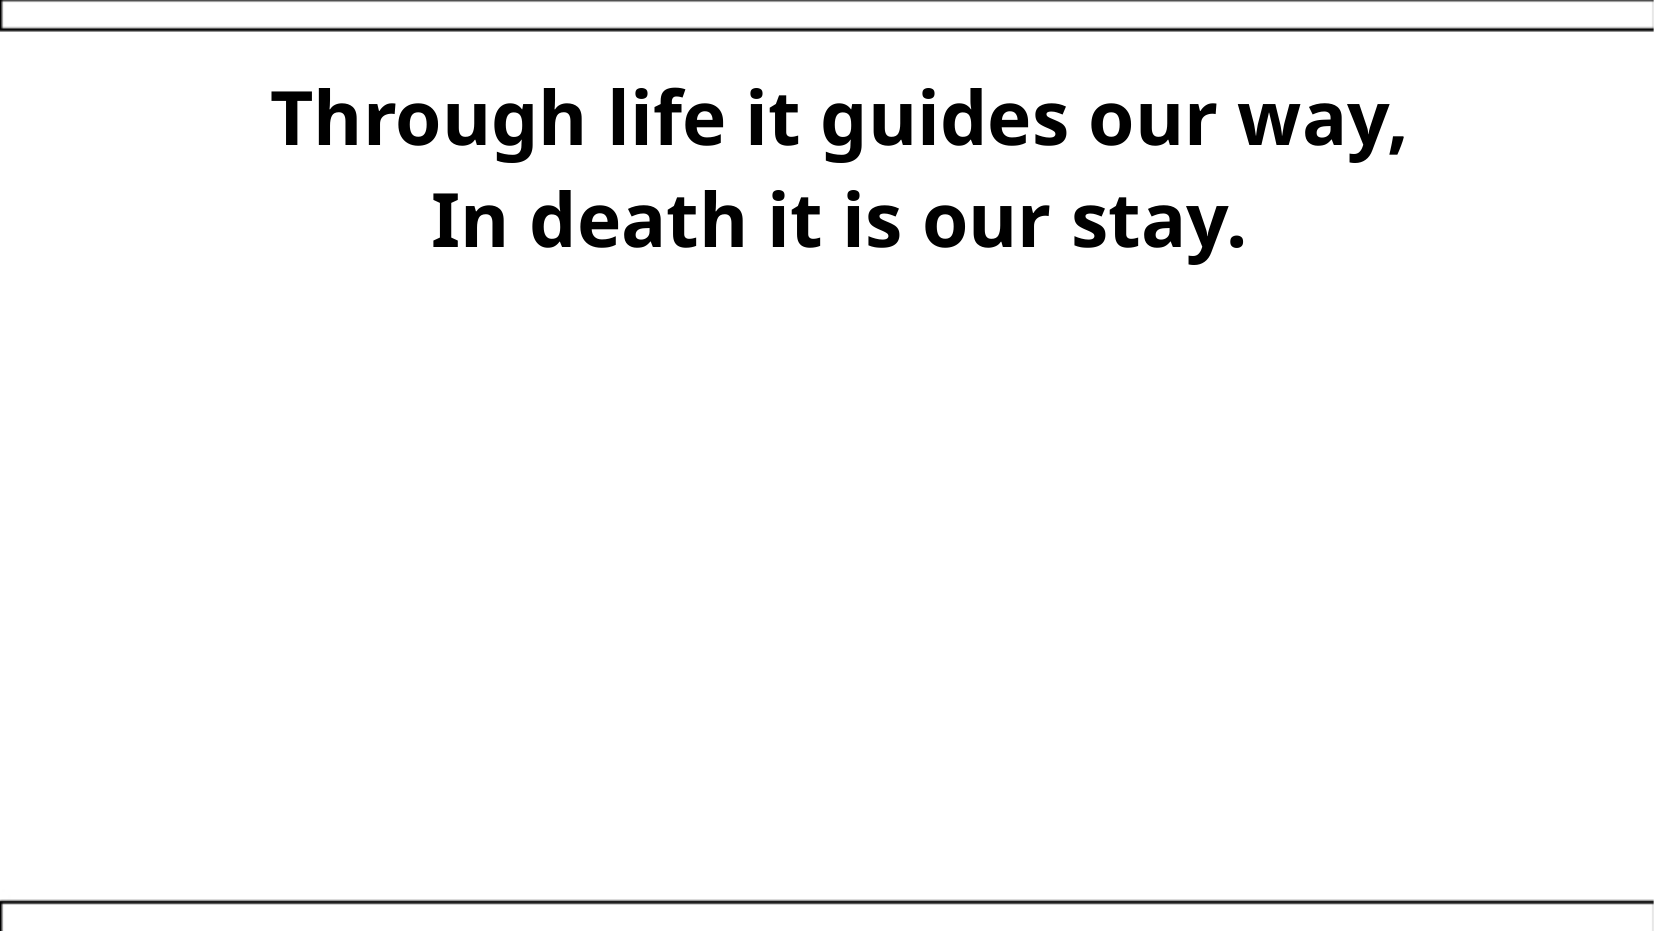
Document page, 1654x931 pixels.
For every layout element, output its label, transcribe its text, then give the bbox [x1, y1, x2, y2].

text_box Through life it guides our way, In death it is our stay. [135, 57, 1546, 286]
picture [0, 0, 1654, 931]
